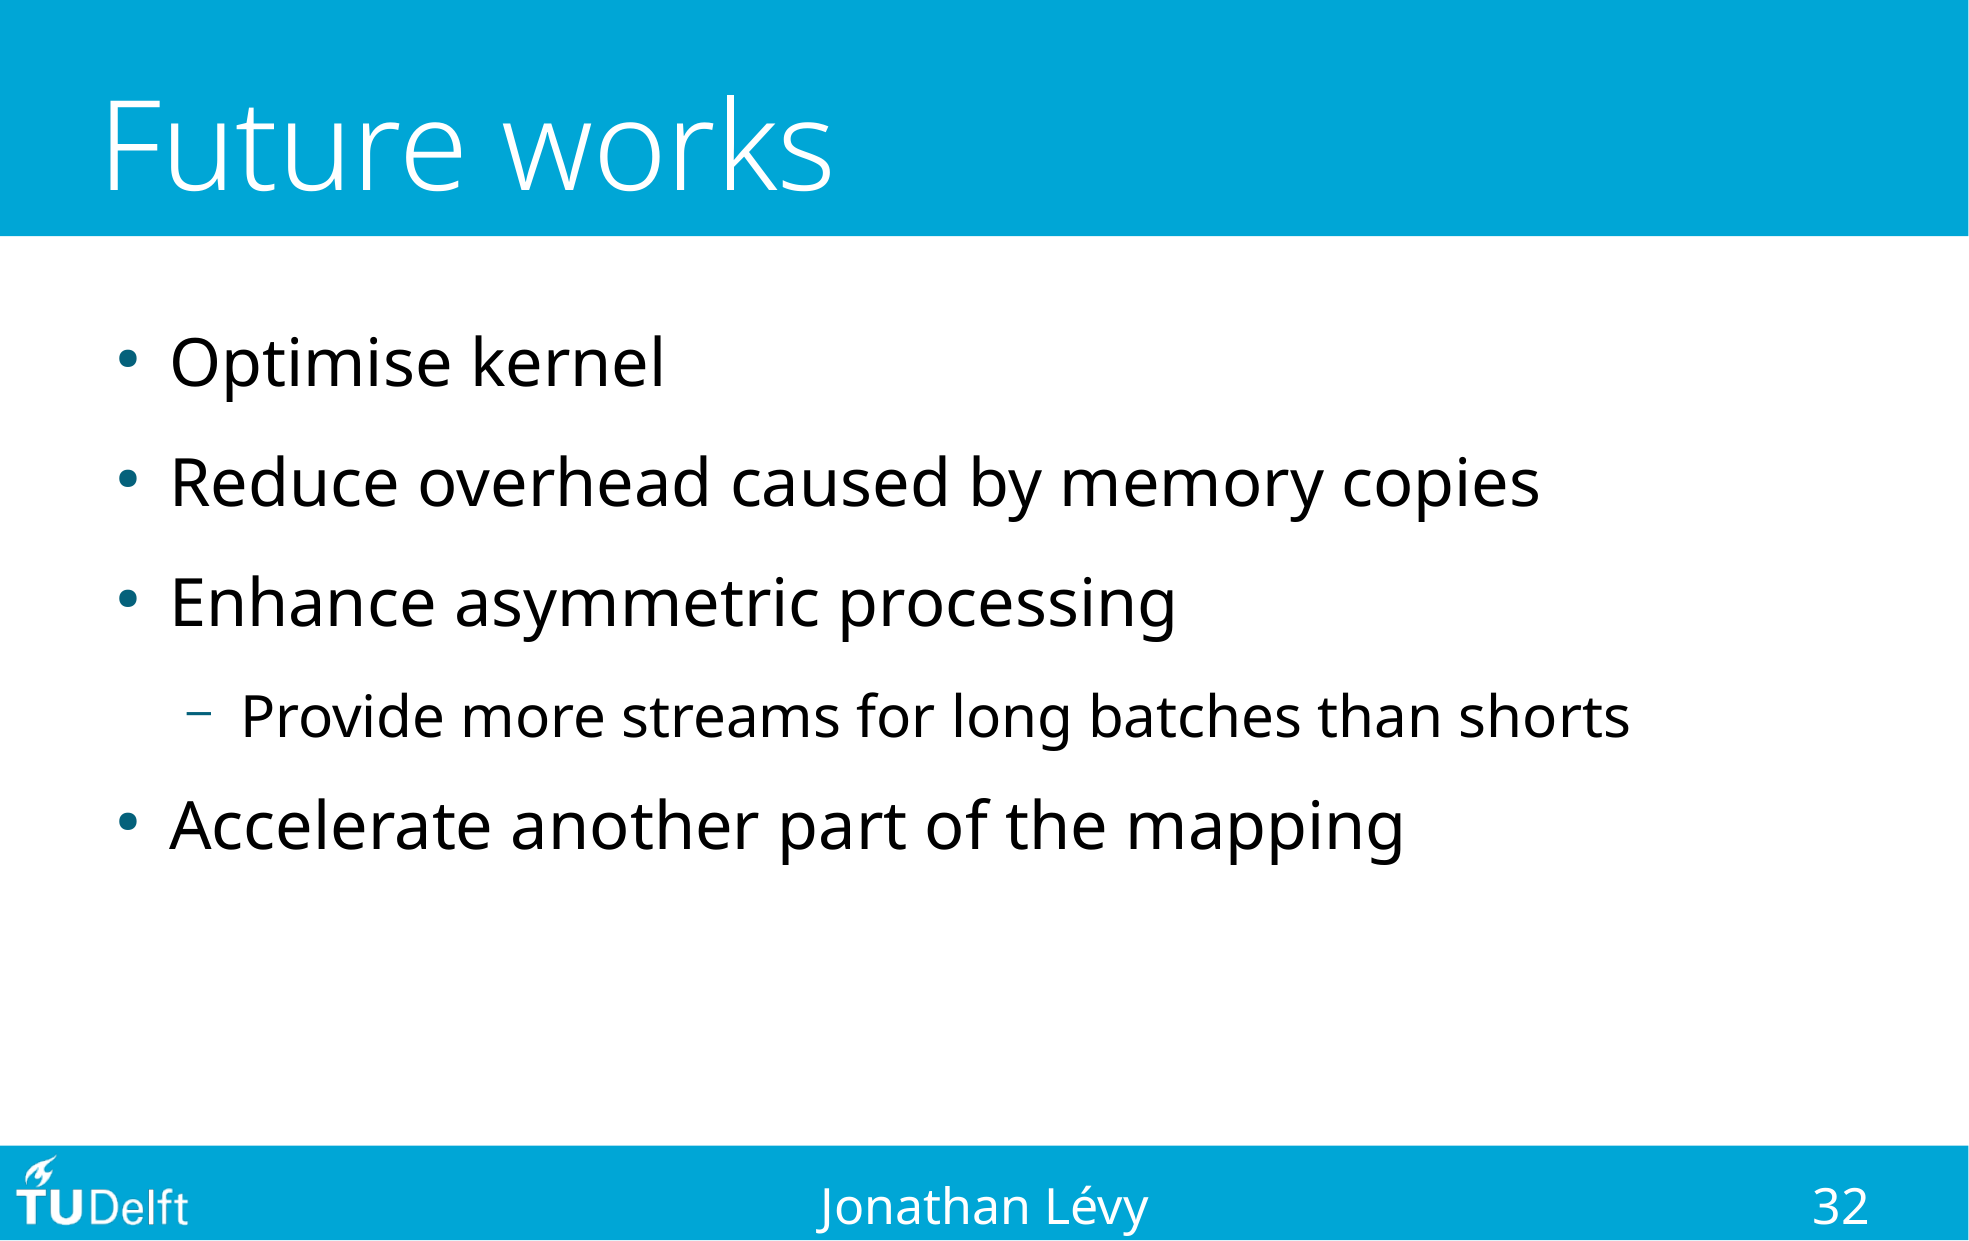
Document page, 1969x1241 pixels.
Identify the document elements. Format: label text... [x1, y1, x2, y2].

title Future works [98, 19, 1870, 227]
list Optimise kernel Reduce overhead caused by memory copies Enhance asymmetric processing Provide more streams for long batches than shorts Accelerate another part of the mapping [98, 315, 1861, 1081]
